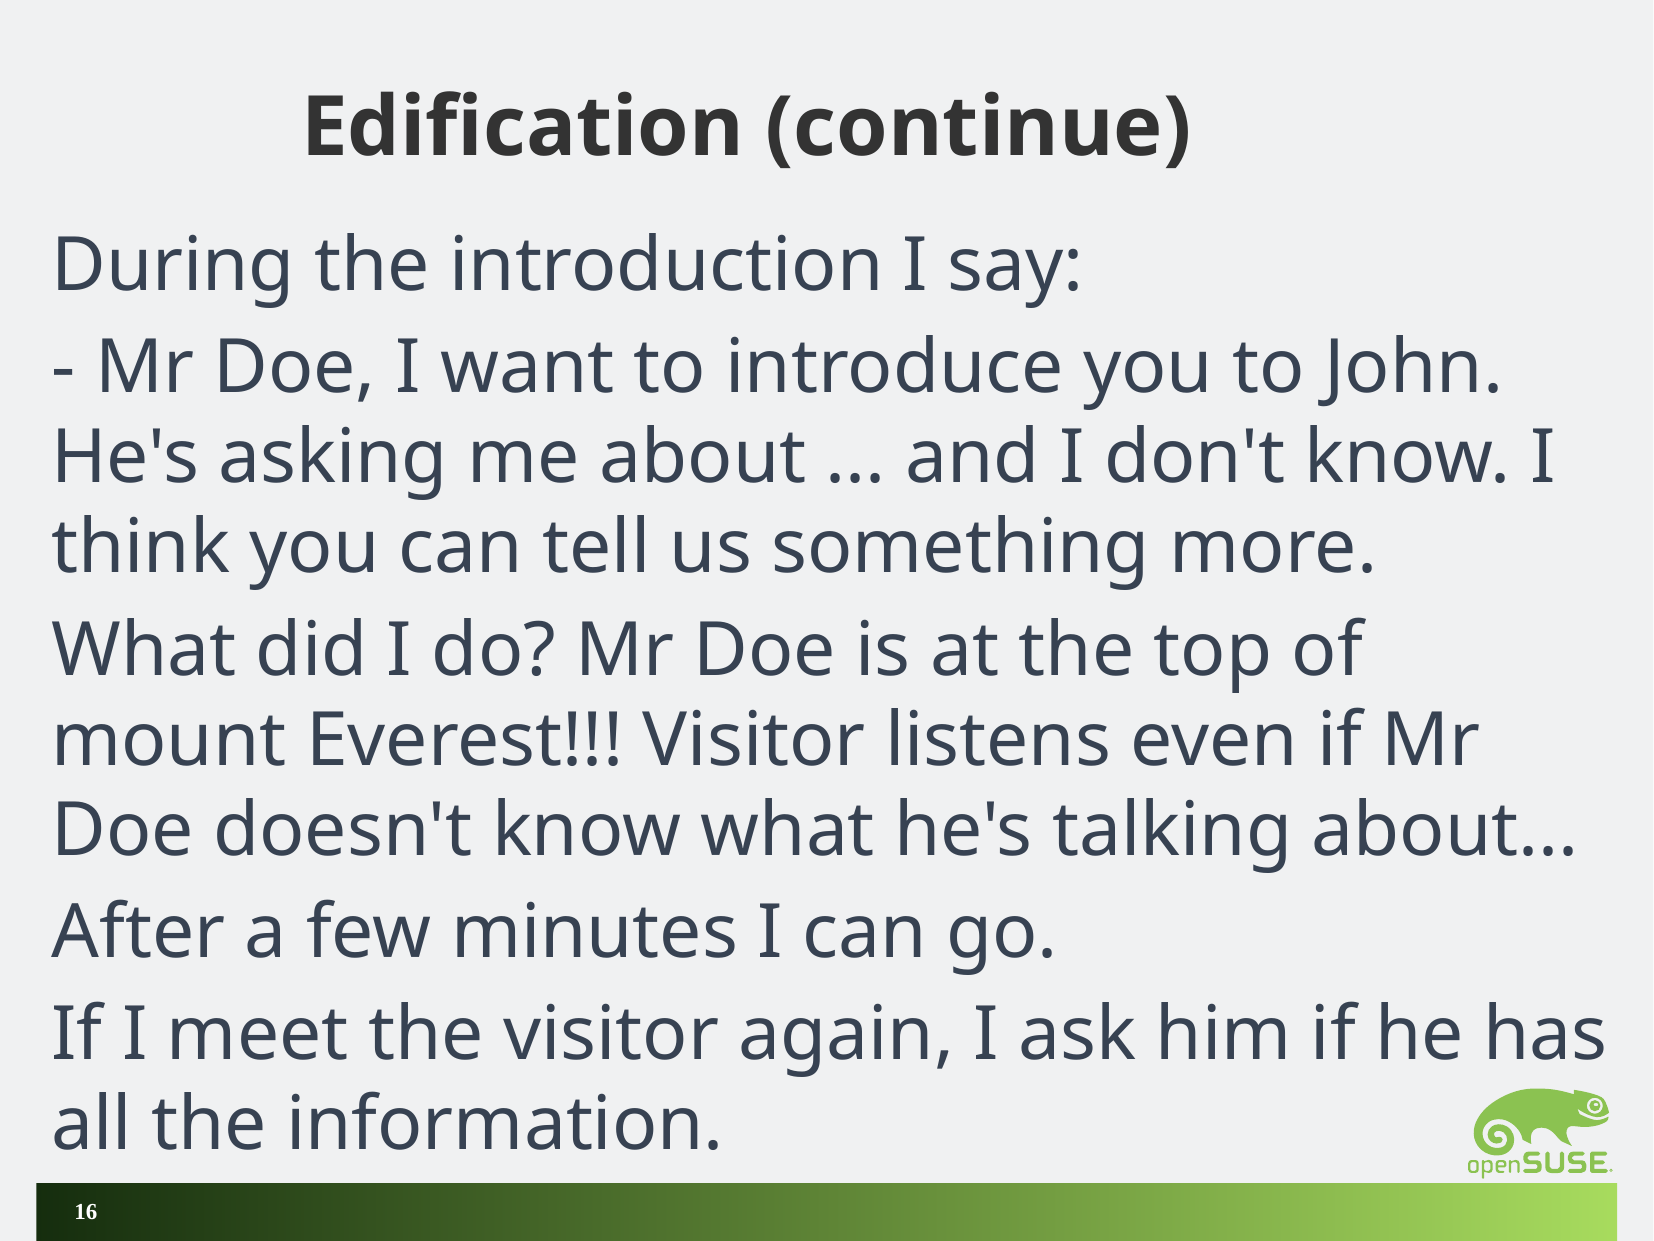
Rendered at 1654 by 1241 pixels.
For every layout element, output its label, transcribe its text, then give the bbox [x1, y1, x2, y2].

picture [0, 0, 1654, 1241]
title Edification (continue) [301, 49, 1457, 198]
text_box During the introduction I say: - Mr Doe, I want to introduce you to John. He's asking me about ... and I don't know. I think you can tell us something more. What did I do? Mr Doe is at the top of mount Everest!!! Visitor listens even if Mr Doe doesn't know what he's talking about... After a few minutes I can go. If I meet the visitor again, I ask him if he has all the information. [36, 200, 1630, 1181]
